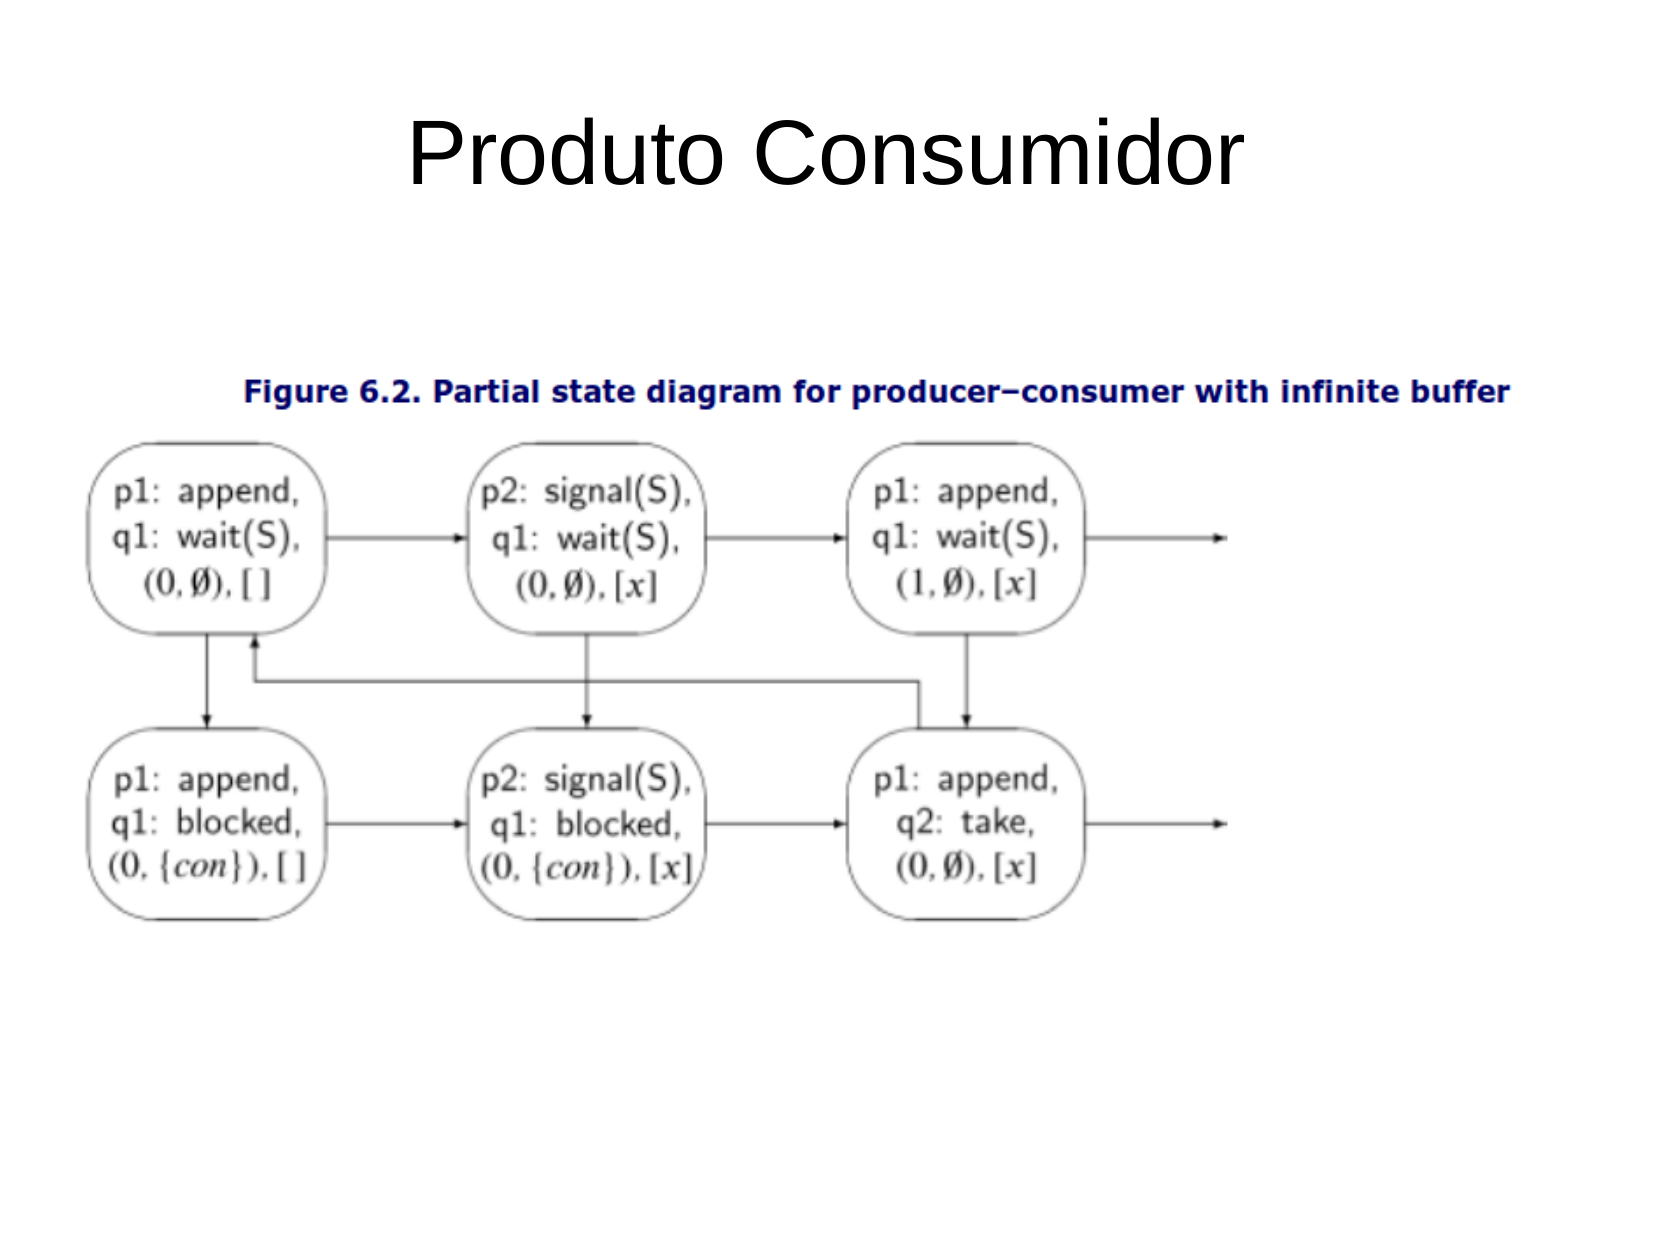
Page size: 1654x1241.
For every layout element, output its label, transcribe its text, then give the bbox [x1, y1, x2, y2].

picture [82, 366, 1538, 933]
title Produto Consumidor [82, 49, 1571, 257]
